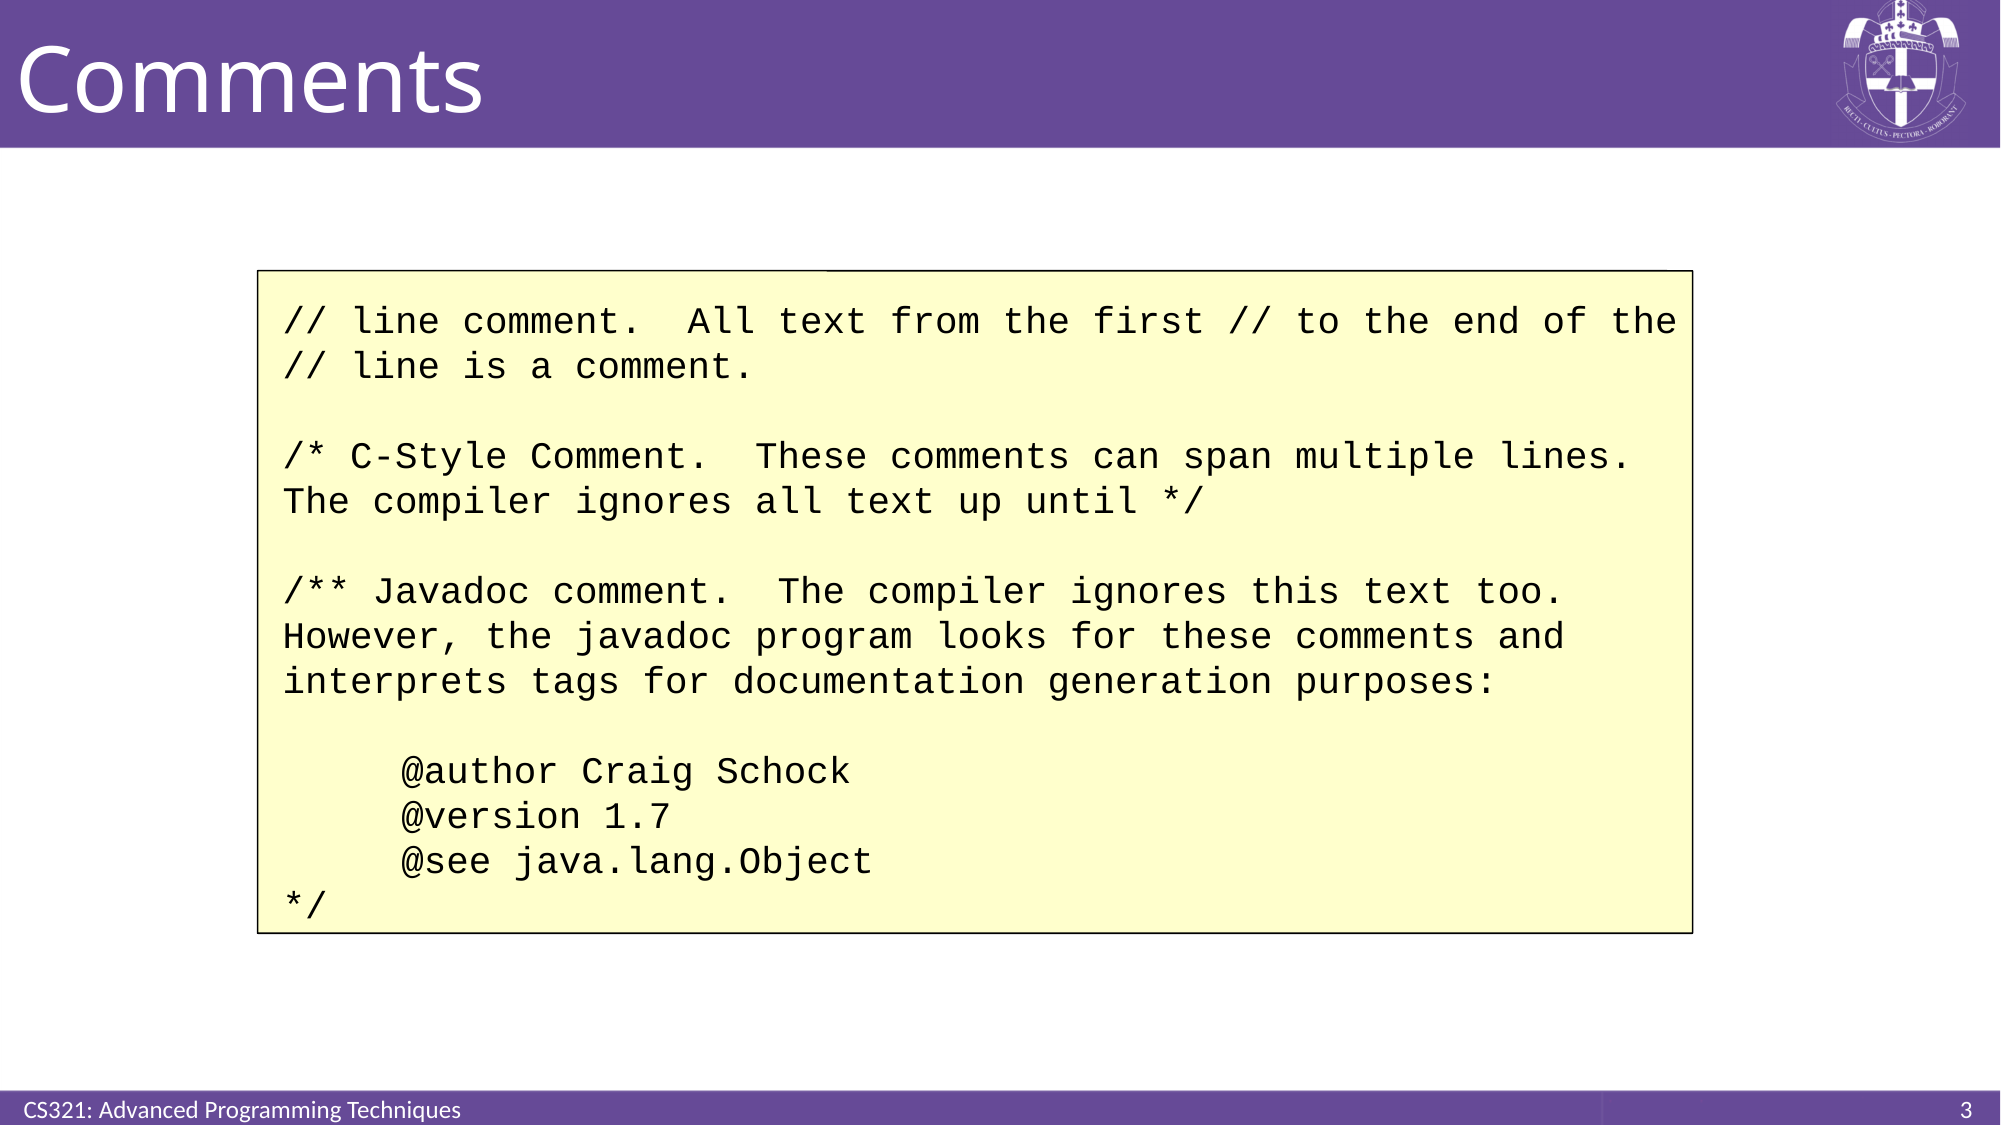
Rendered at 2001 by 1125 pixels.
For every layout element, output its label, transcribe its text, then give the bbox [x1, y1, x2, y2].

text_box [257, 270, 1693, 934]
title Comments [0, 0, 1725, 192]
slide_number <number> [1862, 1078, 1994, 1125]
picture [0, 0, 2001, 1125]
text_box // line comment. All text from the first // to the end of the // line is a comment. /* C-Style Comment. These comments can span multiple lines. The compiler ignores all text up until */ /** Javadoc comment. The compiler ignores this text too. However, the javadoc program looks for these comments and interprets tags for documentation generation purposes: @author Craig Schock @version 1.7 @see java.lang.Object */ [282, 295, 1679, 926]
